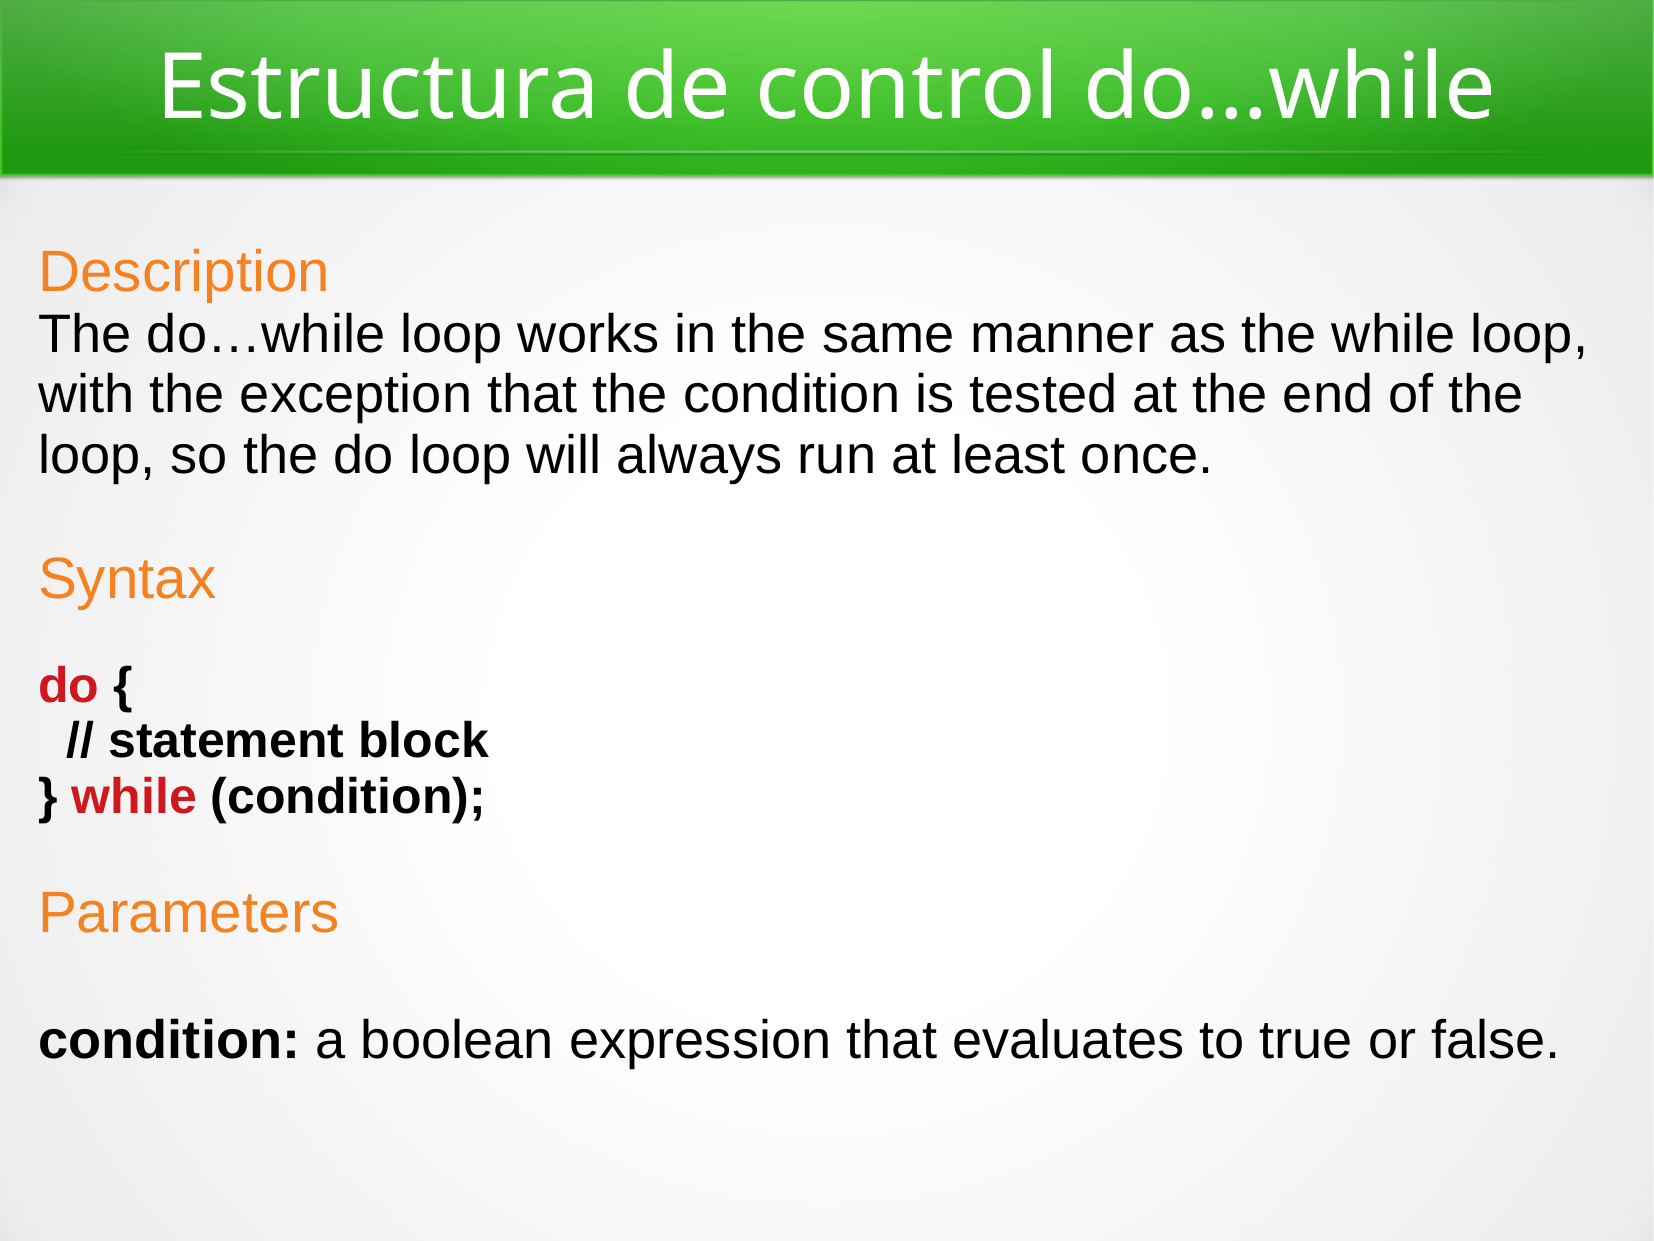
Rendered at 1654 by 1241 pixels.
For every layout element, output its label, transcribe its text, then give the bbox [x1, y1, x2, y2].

picture [0, 0, 1654, 1241]
text_box Description The do…​while loop works in the same manner as the while loop, with the exception that the condition is tested at the end of the loop, so the do loop will always run at least once. Syntax do { // statement block } while (condition); Parameters condition: a boolean expression that evaluates to true or false. [23, 188, 1654, 1190]
title Estructura de control do...while [82, 11, 1571, 154]
